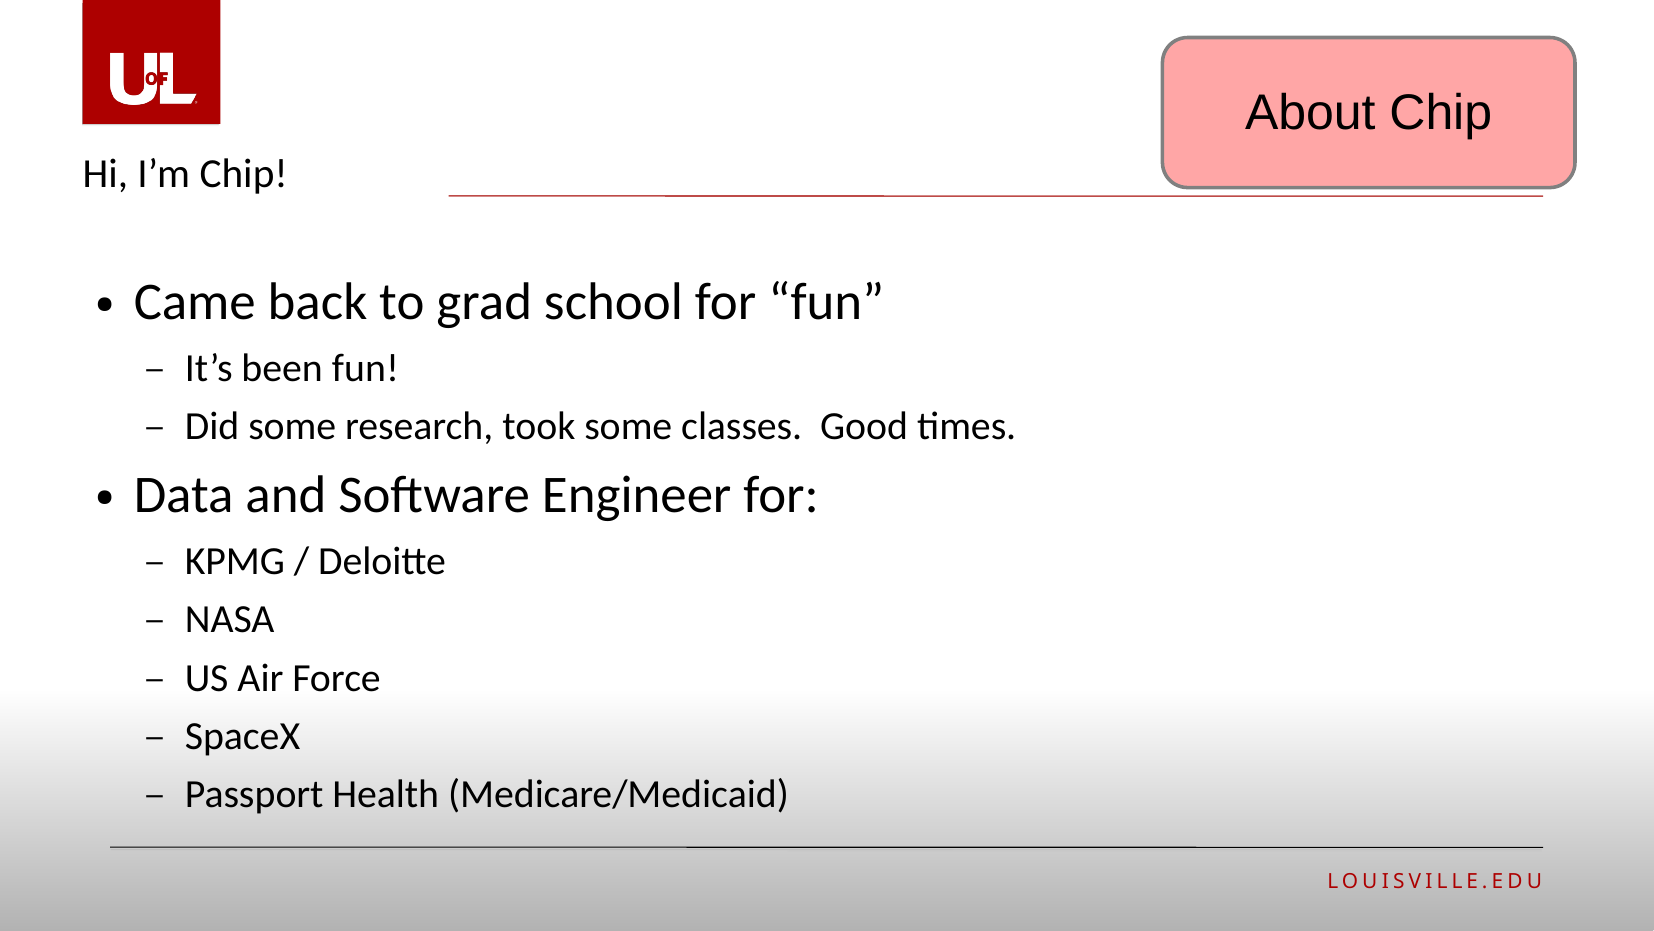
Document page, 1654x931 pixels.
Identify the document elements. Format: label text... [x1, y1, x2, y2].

title Hi, I’m Chip! [82, 99, 1571, 255]
picture [110, 52, 198, 99]
text_box About Chip [1162, 37, 1576, 188]
list Came back to grad school for “fun” It’s been fun! Did some research, took some classes. Good times. Data and Software Engineer for: KPMG / Deloitte NASA US Air Force SpaceX Passport Health (Medicare/Medicaid) [82, 279, 1571, 820]
